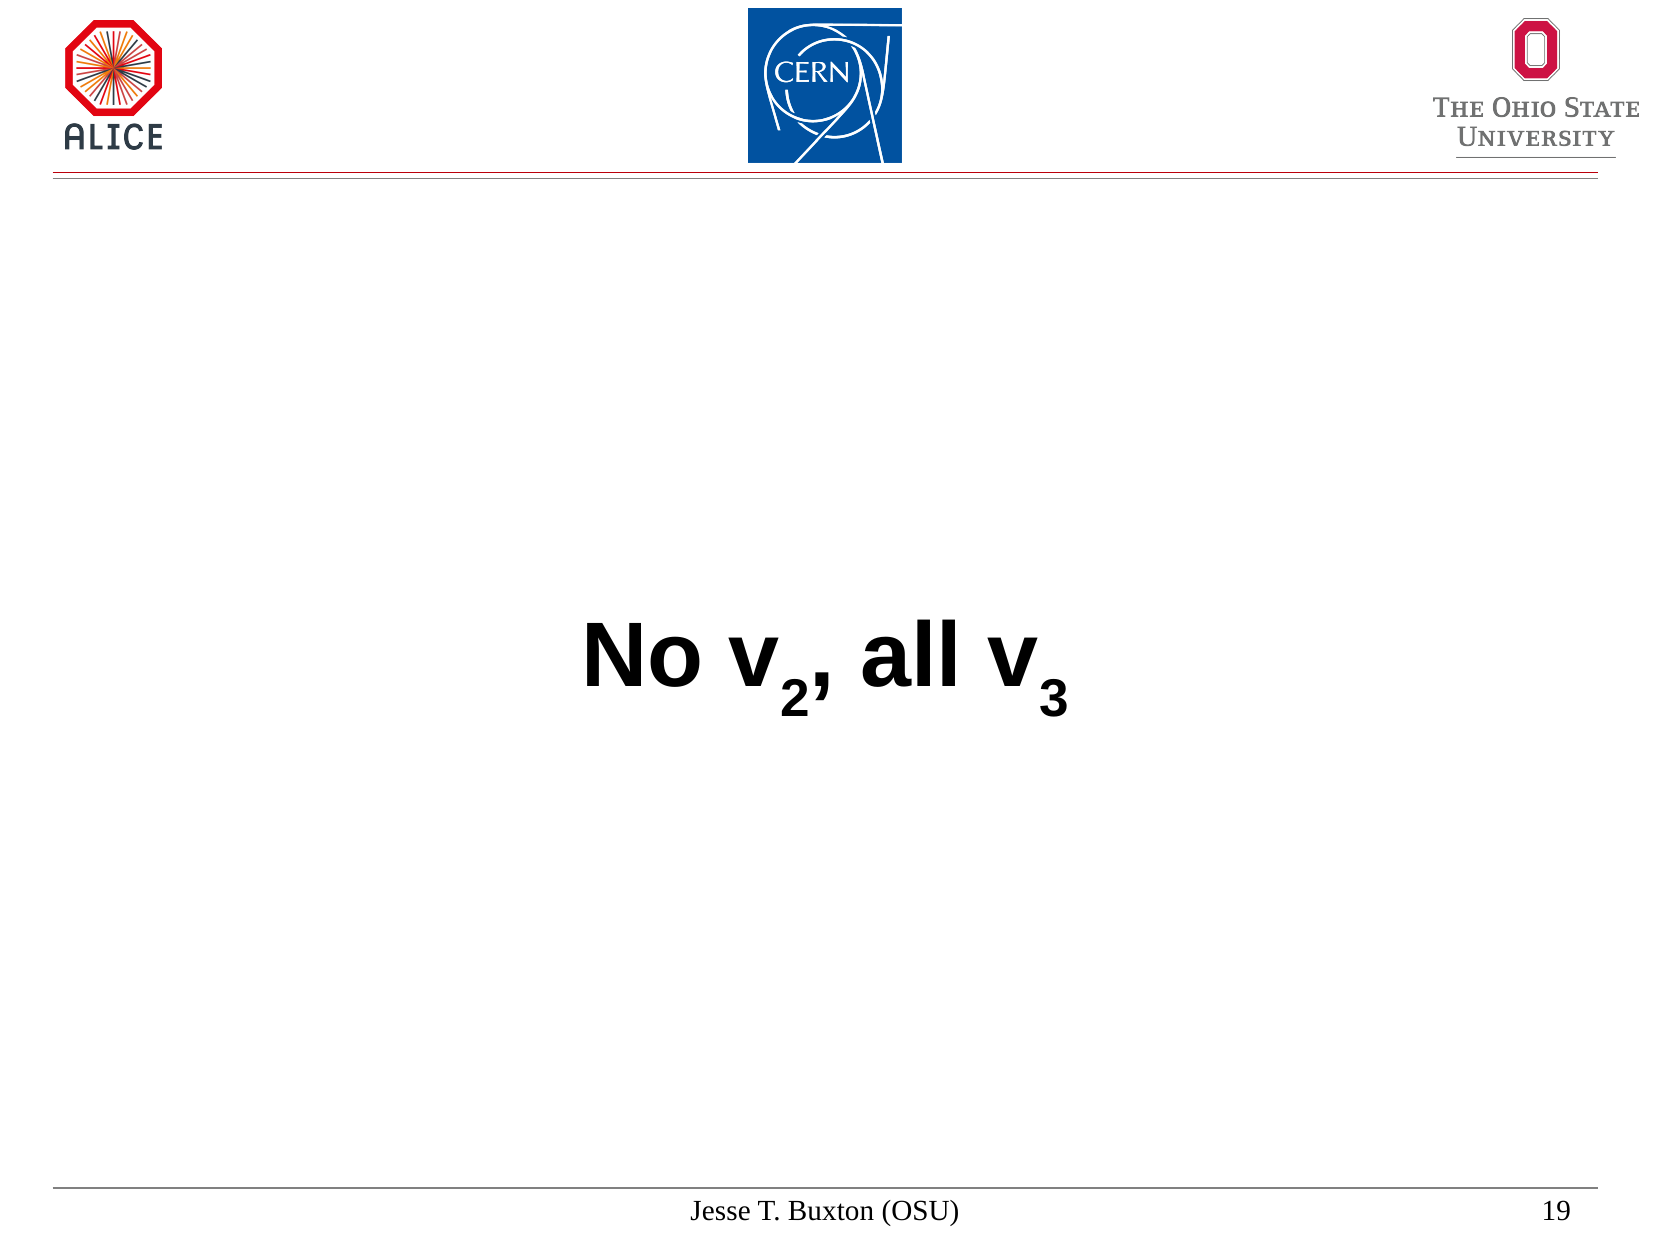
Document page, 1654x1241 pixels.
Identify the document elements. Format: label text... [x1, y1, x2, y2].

picture [1430, 5, 1642, 171]
title No v2, all v3 [137, 580, 1513, 751]
picture [748, 8, 902, 163]
picture [65, 20, 162, 150]
